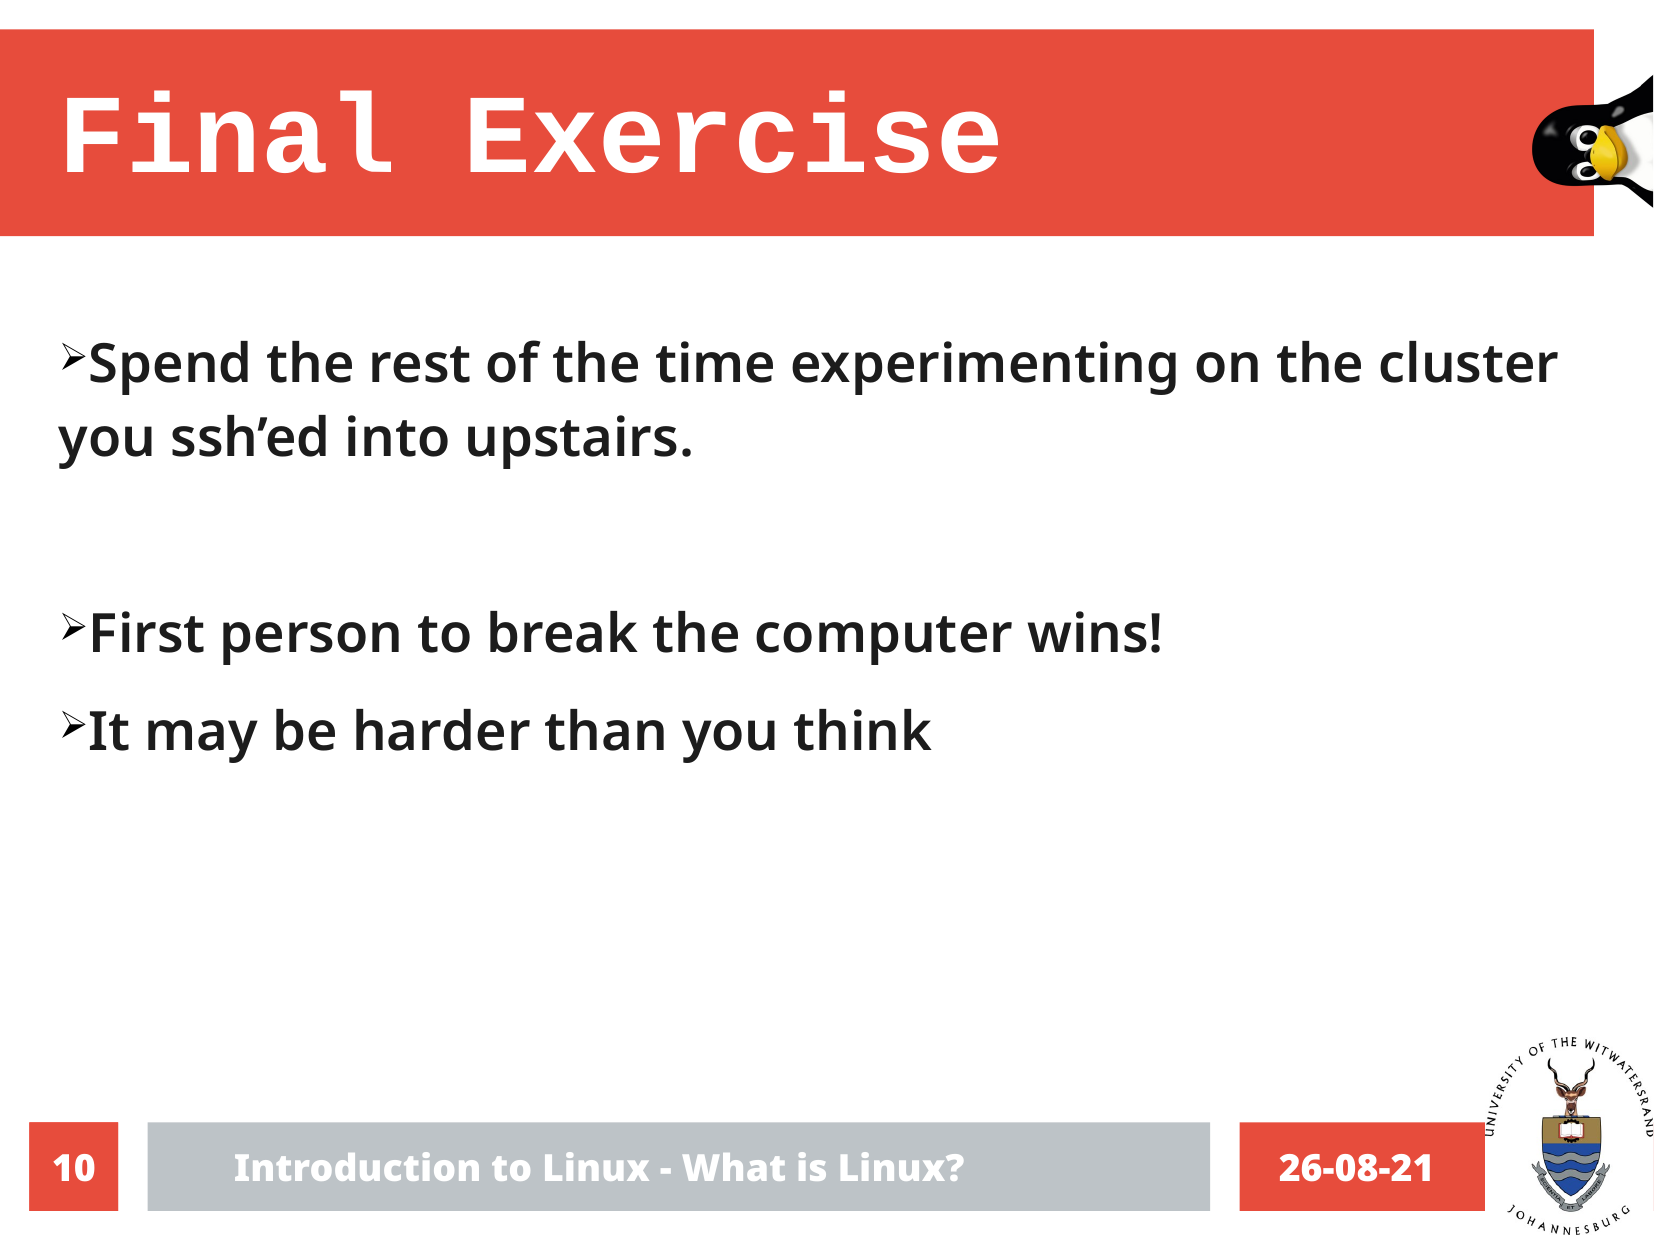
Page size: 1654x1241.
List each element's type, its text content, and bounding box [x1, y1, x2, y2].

title Final Exercise [58, 59, 1594, 207]
picture [1485, 1037, 1654, 1235]
picture [1515, 24, 1654, 276]
list Spend the rest of the time experimenting on the cluster you ssh’ed into upstairs. First person to break the computer wins! It may be harder than you think [58, 324, 1565, 1093]
